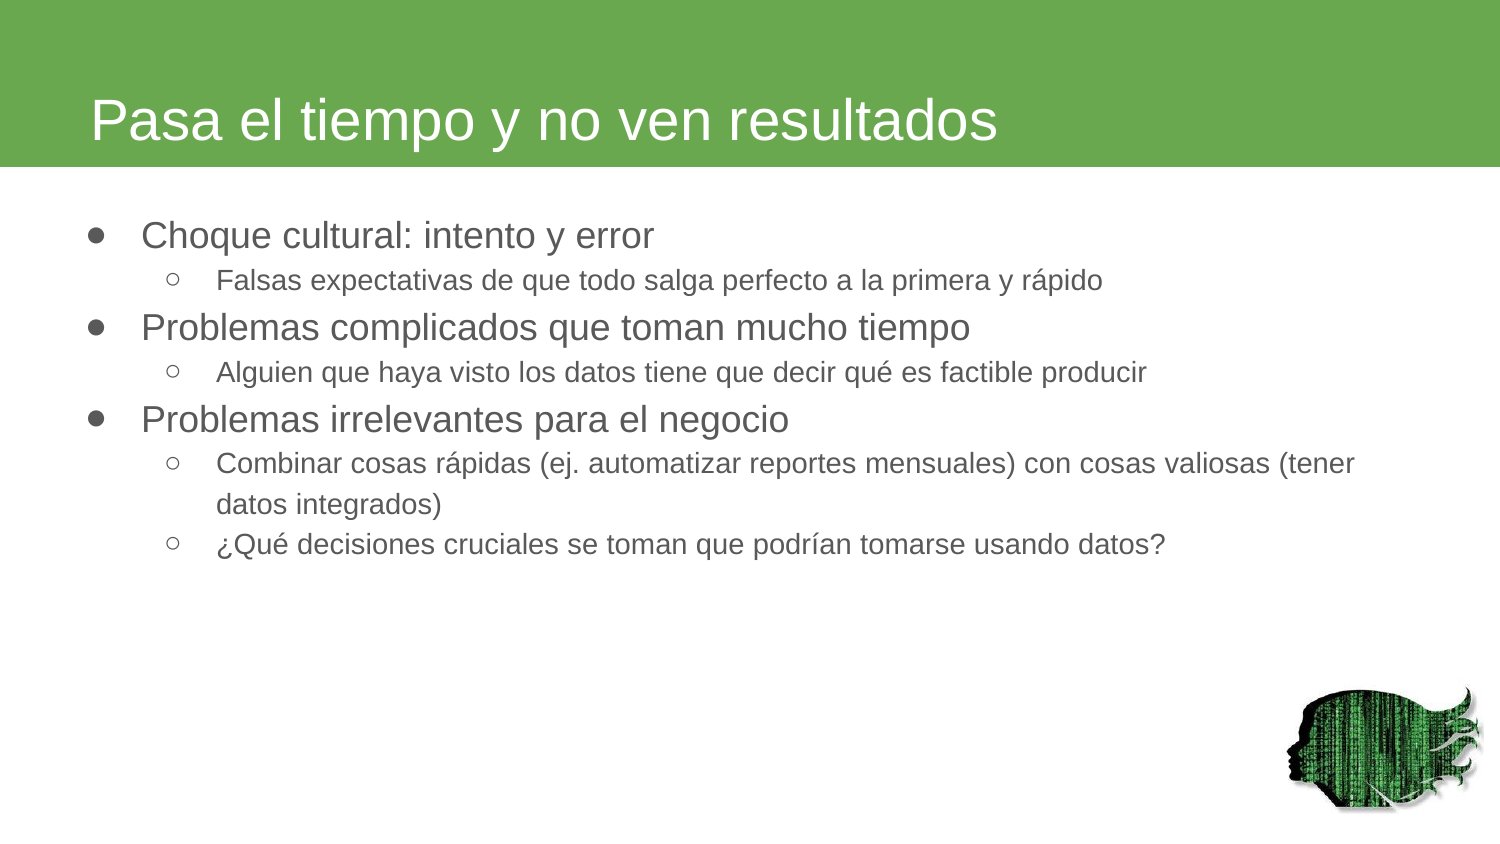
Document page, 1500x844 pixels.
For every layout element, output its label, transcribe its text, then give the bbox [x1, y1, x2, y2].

picture [1281, 678, 1484, 814]
title Pasa el tiempo y no ven resultados [0, 0, 1500, 167]
list Choque cultural: intento y error Falsas expectativas de que todo salga perfecto a la primera y rápido Problemas complicados que toman mucho tiempo Alguien que haya visto los datos tiene que decir qué es factible producir Problemas irrelevantes para el negocio Combinar cosas rápidas (ej. automatizar reportes mensuales) con cosas valiosas (tener datos integrados) ¿Qué decisiones cruciales se toman que podrían tomarse usando datos? [51, 189, 1449, 750]
